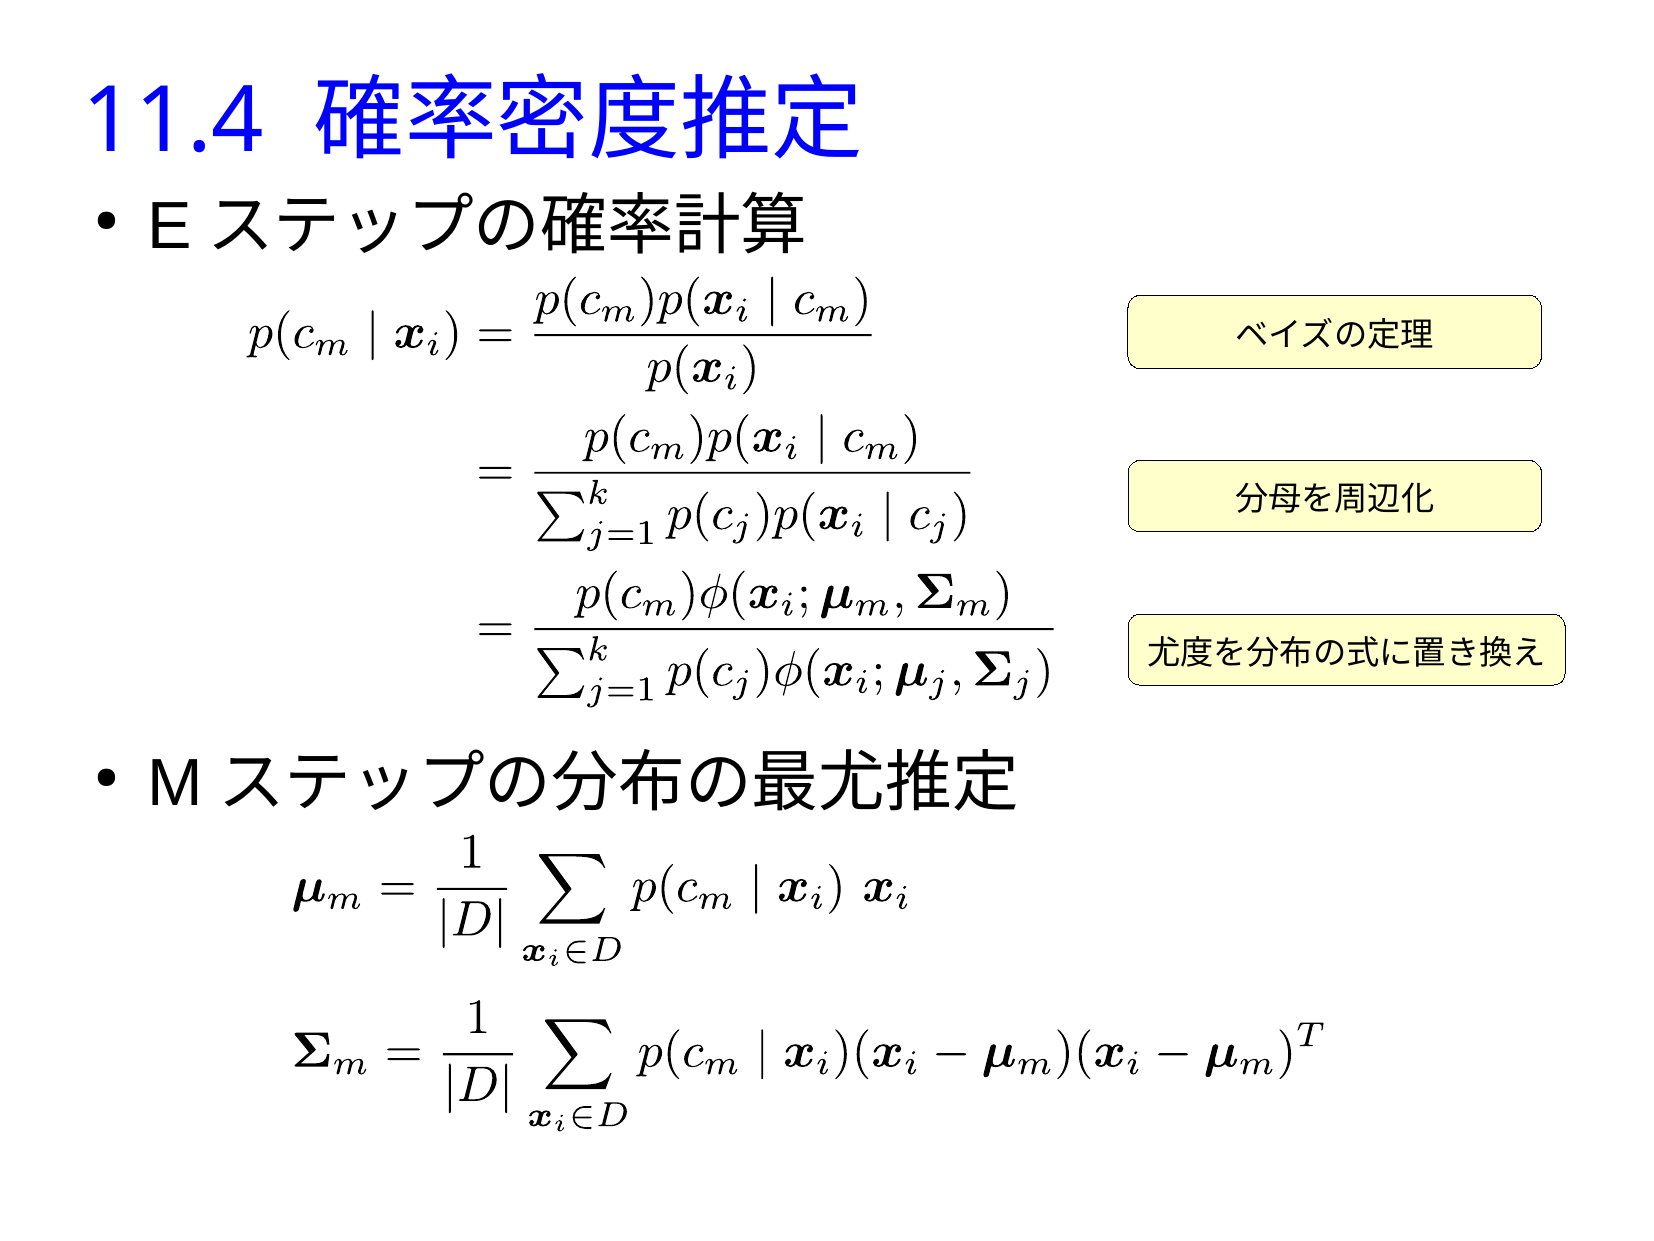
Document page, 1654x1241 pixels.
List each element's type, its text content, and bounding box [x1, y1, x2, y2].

text_box 分母を周辺化 [1128, 460, 1542, 532]
text_box ベイズの定理 [1127, 295, 1542, 369]
picture [289, 998, 1326, 1134]
picture [246, 276, 1054, 708]
text_box 尤度を分布の式に置き換え [1128, 614, 1566, 686]
title 11.4 確率密度推定 [82, 37, 1571, 195]
picture [289, 832, 910, 968]
list Eステップの確率計算 Mステップの分布の最尤推定 [76, 177, 1565, 1021]
